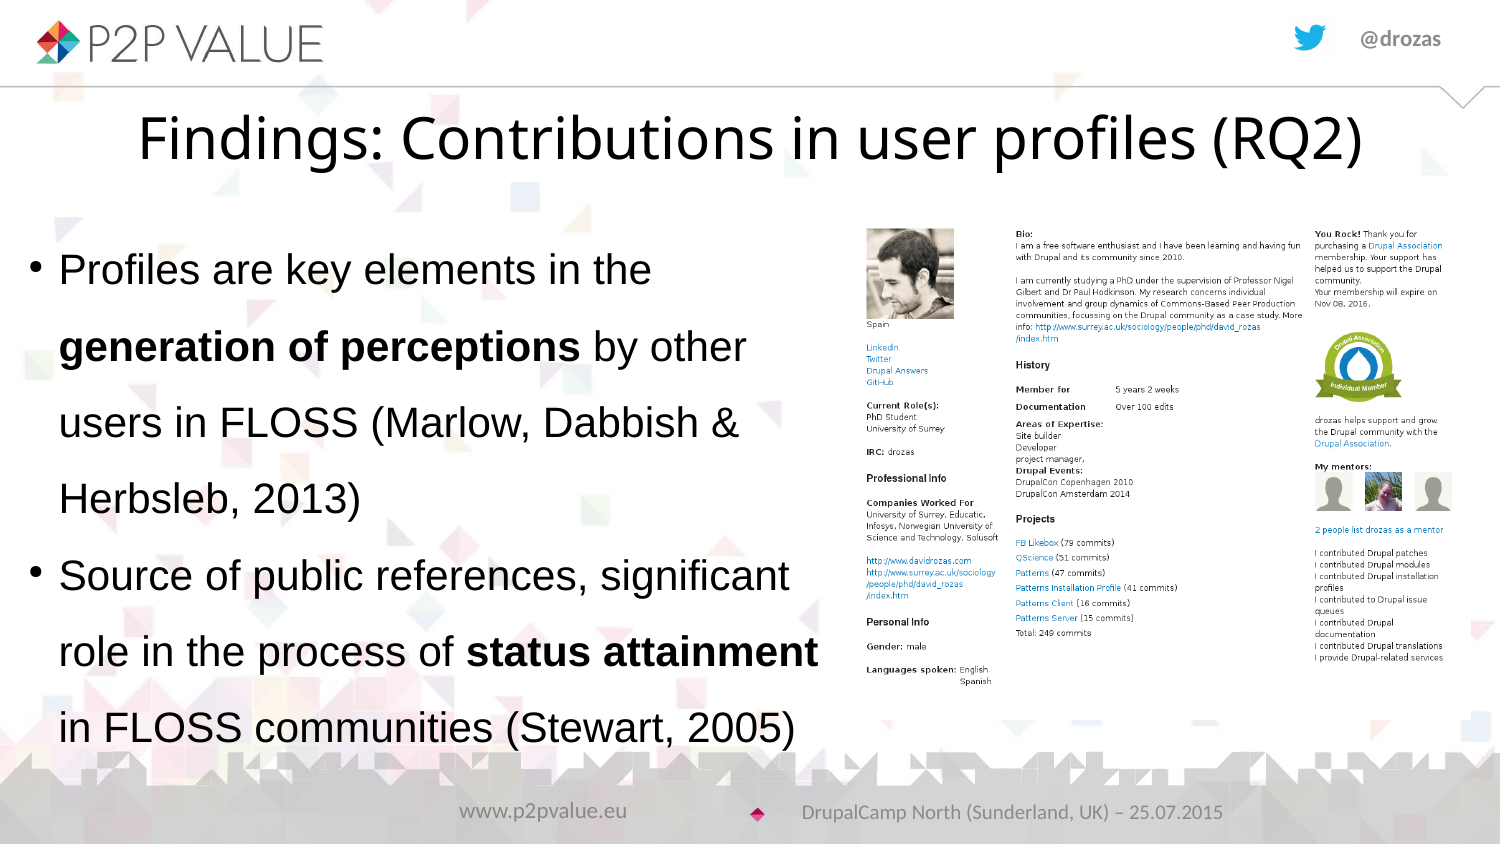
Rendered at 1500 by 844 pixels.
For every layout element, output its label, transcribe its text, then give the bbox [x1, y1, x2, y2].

picture [0, 181, 1500, 844]
text_box www.p2pvalue.eu [453, 789, 672, 829]
text_box @drozas [1333, 15, 1455, 60]
text_box DrupalCamp North (Sunderland, UK) – 25.07.2015 [788, 788, 1481, 834]
subtitle Profiles are key elements in the generation of perceptions by other users in FLOSS (Marlow, Dabbish & Herbsleb, 2013) Source of public references, significant role in the process of status attainment in FLOSS communities (Stewart, 2005) [15, 210, 841, 766]
picture [0, 0, 1500, 92]
title Findings: Contributions in user profiles (RQ2) [0, 92, 1500, 181]
